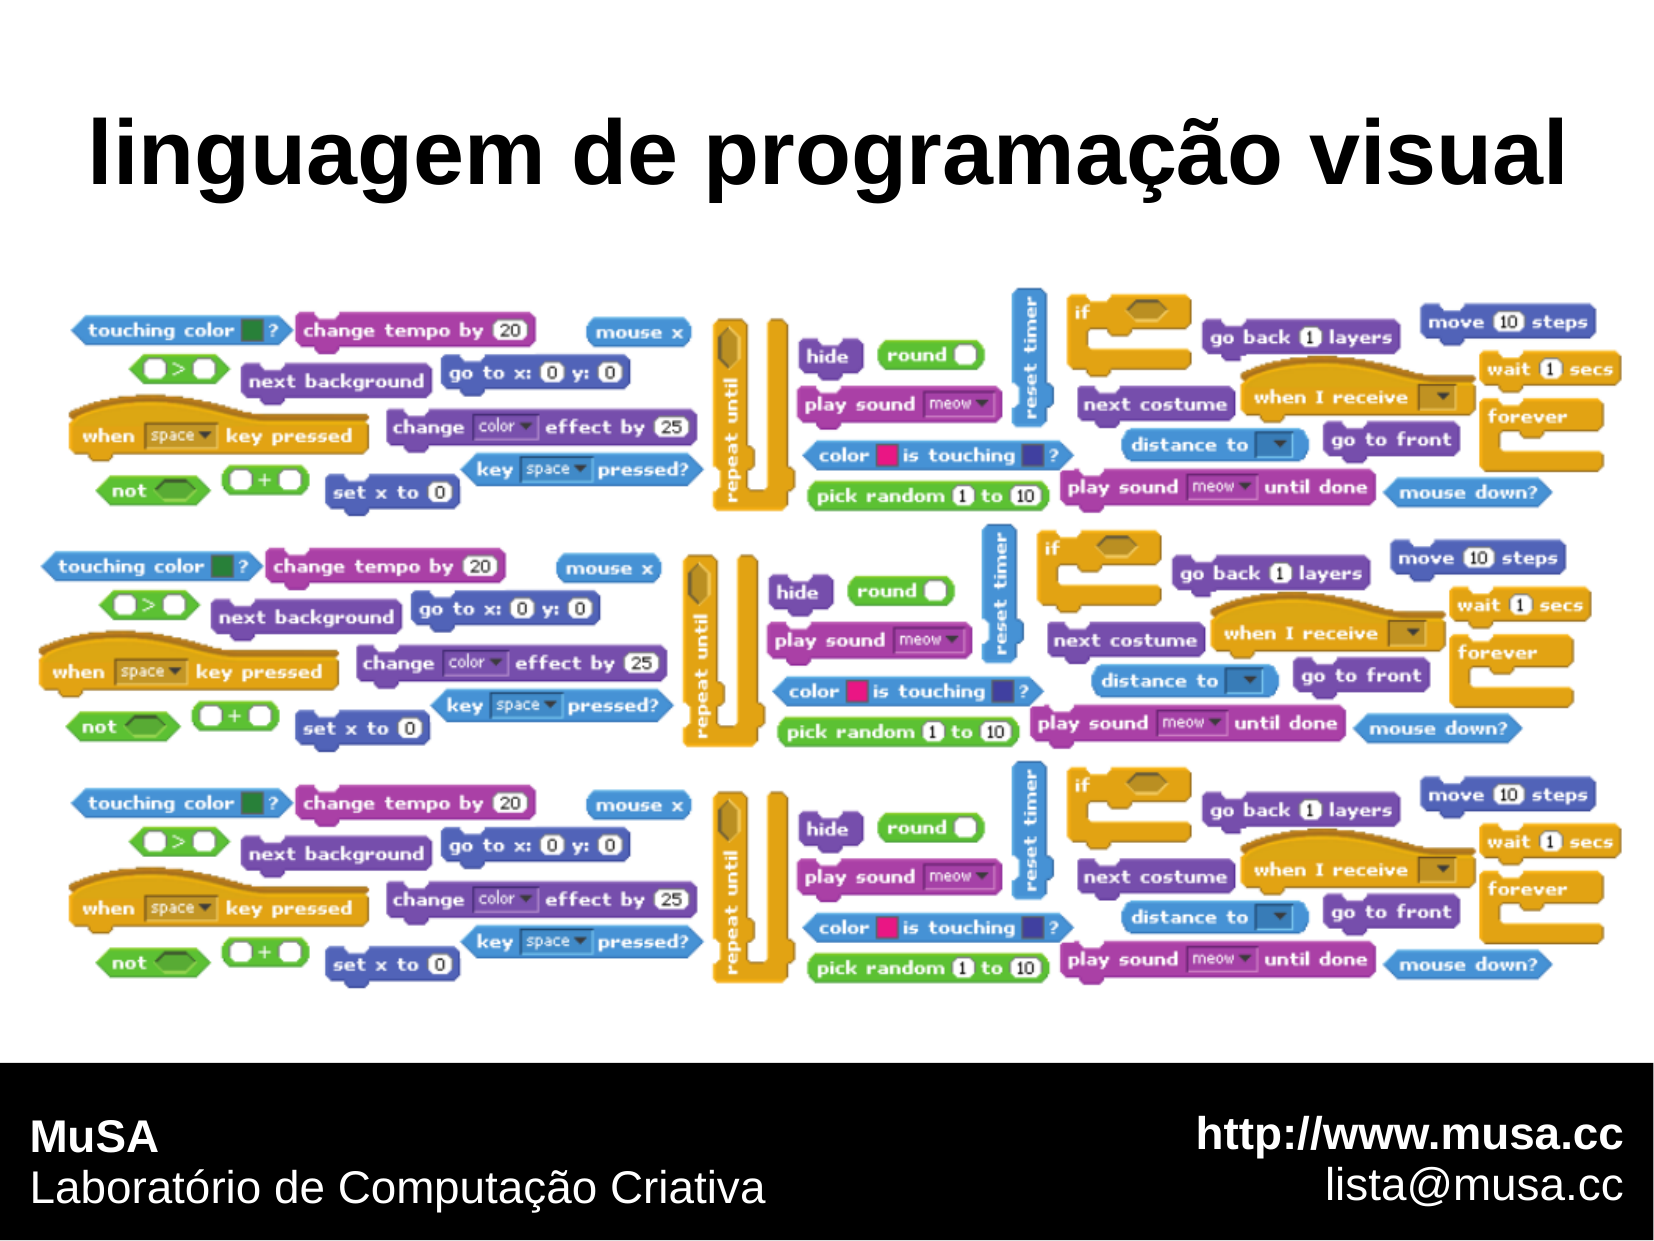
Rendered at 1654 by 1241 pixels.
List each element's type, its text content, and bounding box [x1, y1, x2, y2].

title MuSA Laboratório de Computação Criativa [29, 1092, 863, 1231]
title linguagem de programação visual [82, 49, 1571, 257]
title http://www.musa.cc lista@musa.cc [974, 1043, 1625, 1211]
picture [25, 287, 1625, 1004]
text_box [0, 1062, 1654, 1241]
